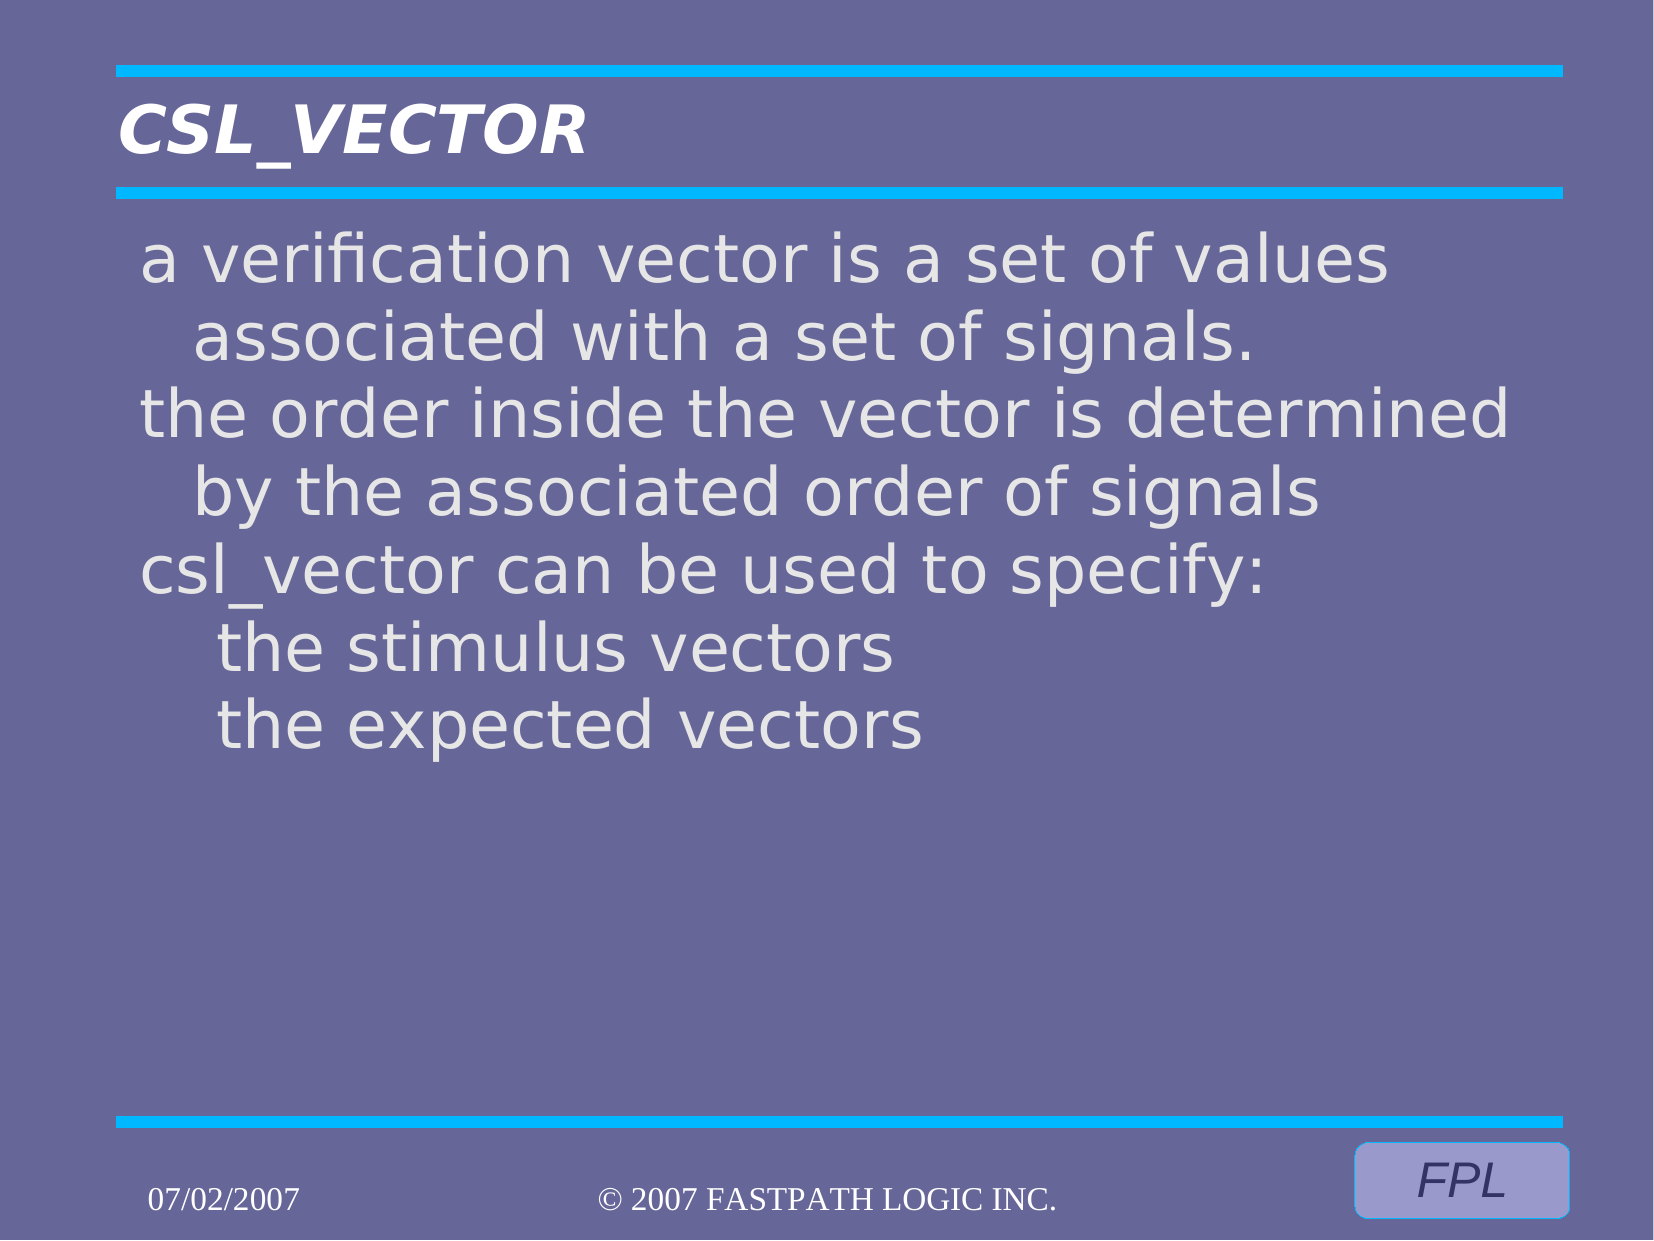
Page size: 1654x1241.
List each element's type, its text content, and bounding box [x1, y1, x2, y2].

title CSL_VECTOR [118, 41, 1531, 219]
list a verification vector is a set of values associated with a set of signals. the order inside the vector is determined by the associated order of signals csl_vector can be used to specify: the stimulus vectors the expected vectors [121, 220, 1561, 1133]
